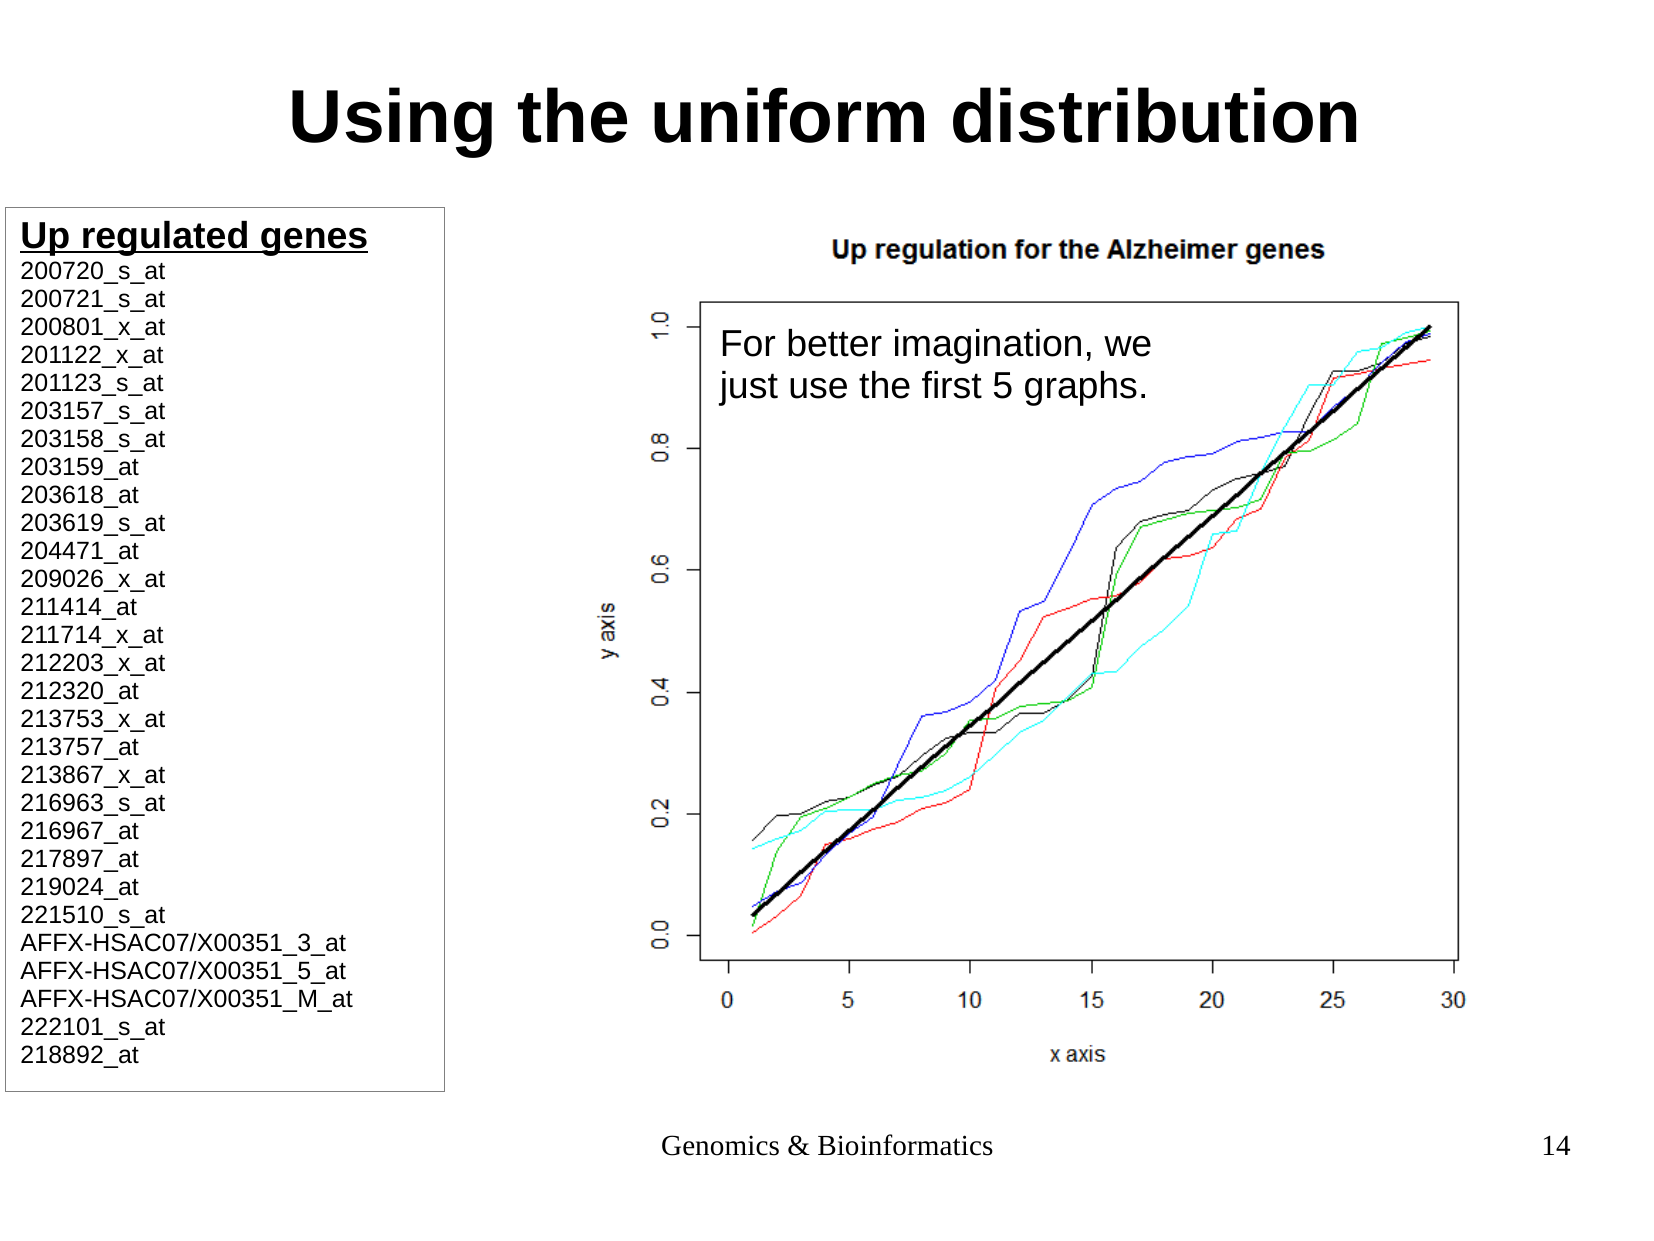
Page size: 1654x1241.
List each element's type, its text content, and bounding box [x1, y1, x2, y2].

text_box Up regulated genes 200720_s_at 200721_s_at 200801_x_at 201122_x_at 201123_s_at 203157_s_at 203158_s_at 203159_at 203618_at 203619_s_at 204471_at 209026_x_at 211414_at 211714_x_at 212203_x_at 212320_at 213753_x_at 213757_at 213867_x_at 216963_s_at 216967_at 217897_at 219024_at 221510_s_at AFFX-HSAC07/X00351_3_at AFFX-HSAC07/X00351_5_at AFFX-HSAC07/X00351_M_at 222101_s_at 218892_at [5, 207, 445, 1092]
picture [589, 194, 1516, 1095]
text_box For better imagination, we just use the first 5 graphs. [705, 315, 1171, 414]
text_box Using the uniform distribution [274, 66, 1380, 166]
